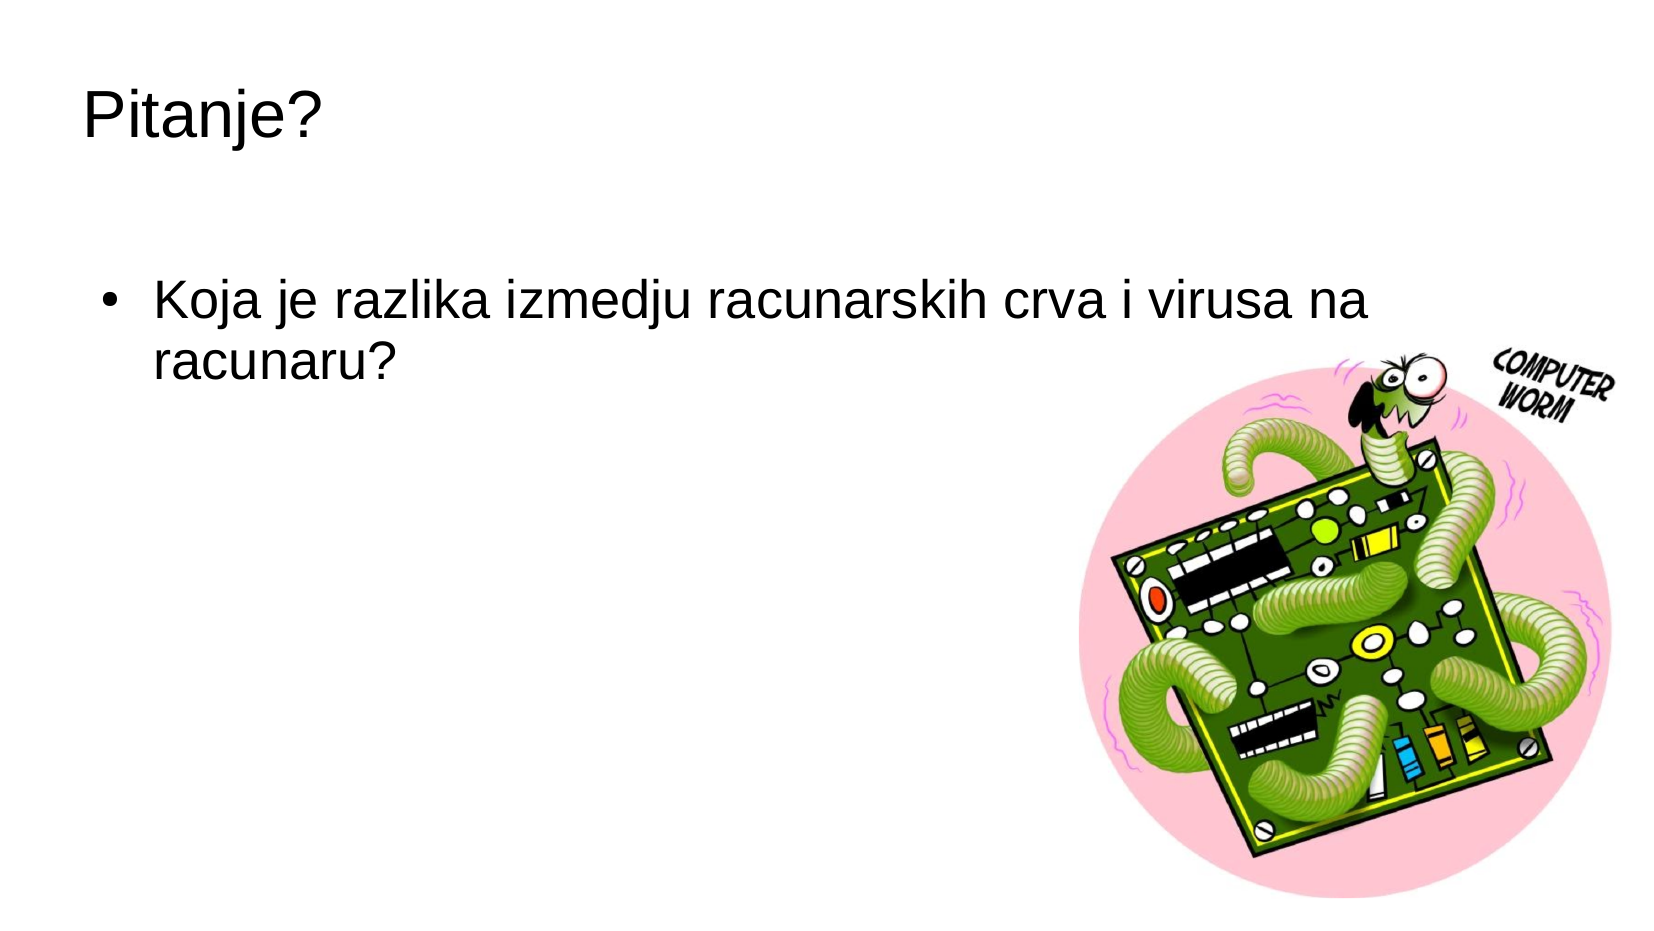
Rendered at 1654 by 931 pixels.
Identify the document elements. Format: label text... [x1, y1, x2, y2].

list Koja je razlika izmedju racunarskih crva i virusa na racunaru? [82, 180, 1571, 720]
picture [1077, 343, 1621, 901]
title Pitanje? [82, 37, 1571, 180]
